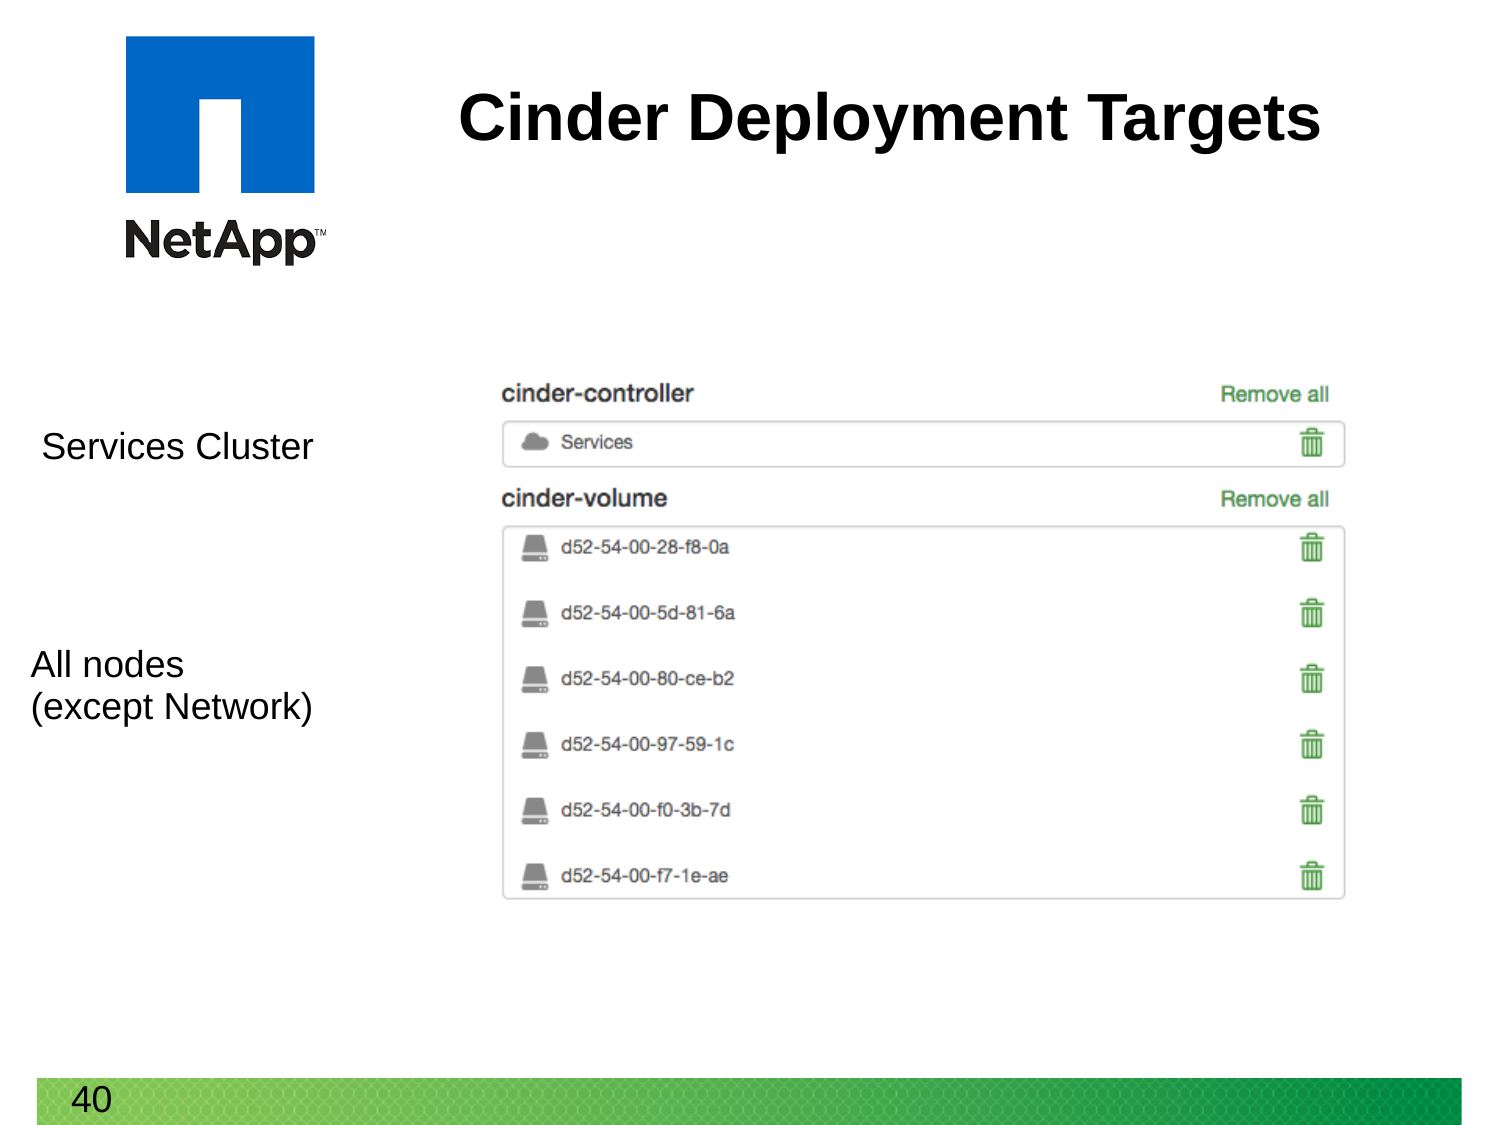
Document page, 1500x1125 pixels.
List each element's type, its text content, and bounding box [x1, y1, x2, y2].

title Cinder Deployment Targets [458, 36, 1372, 199]
picture [36, 1078, 1462, 1125]
picture [126, 35, 326, 266]
text_box All nodes (except Network) [15, 636, 342, 776]
picture [325, 363, 1366, 942]
text_box Services Cluster [26, 417, 368, 475]
